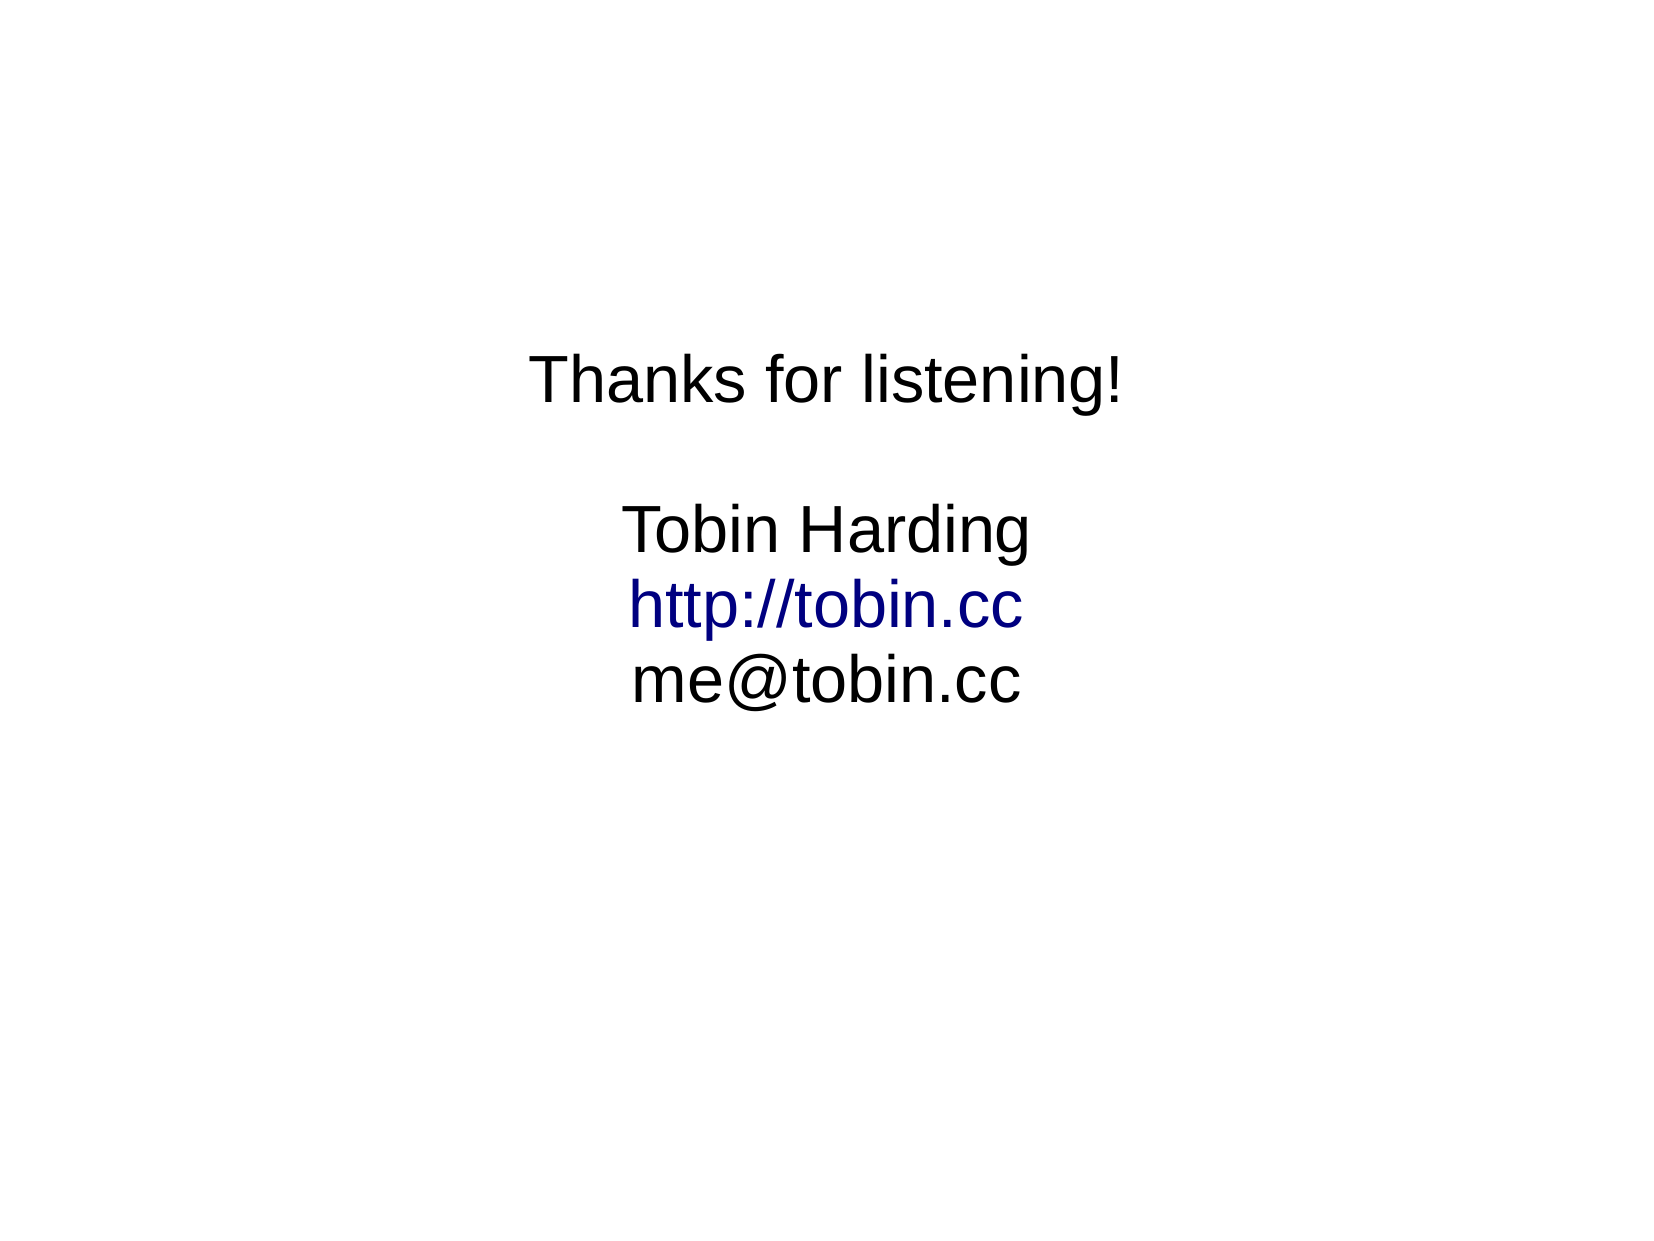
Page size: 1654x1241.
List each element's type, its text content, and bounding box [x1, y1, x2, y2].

subtitle Thanks for listening! Tobin Harding http://tobin.cc me@tobin.cc [82, 49, 1571, 1010]
